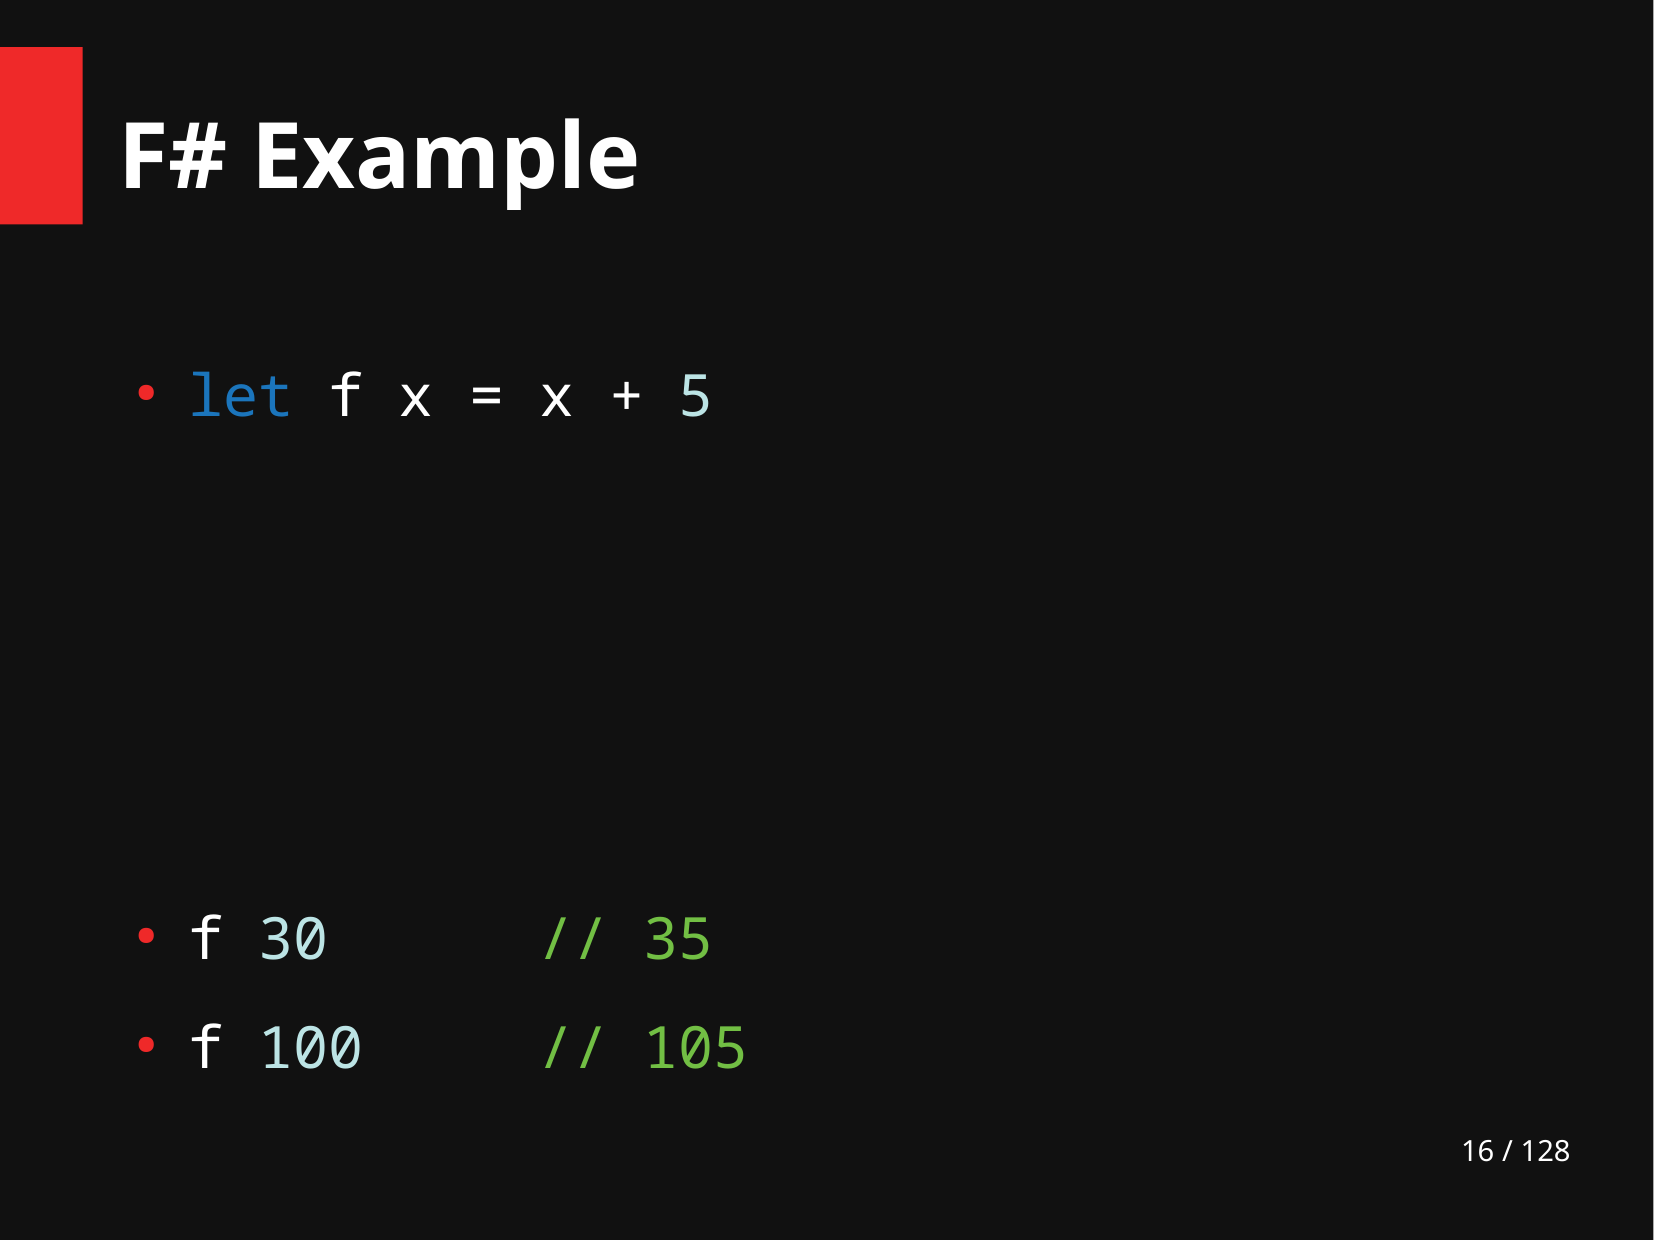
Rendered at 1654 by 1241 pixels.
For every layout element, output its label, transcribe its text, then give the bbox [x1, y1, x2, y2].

list let f x = x + 5 f 30 // 35 f 100 // 105 [118, 354, 1536, 1074]
title F# Example [118, 49, 1571, 257]
